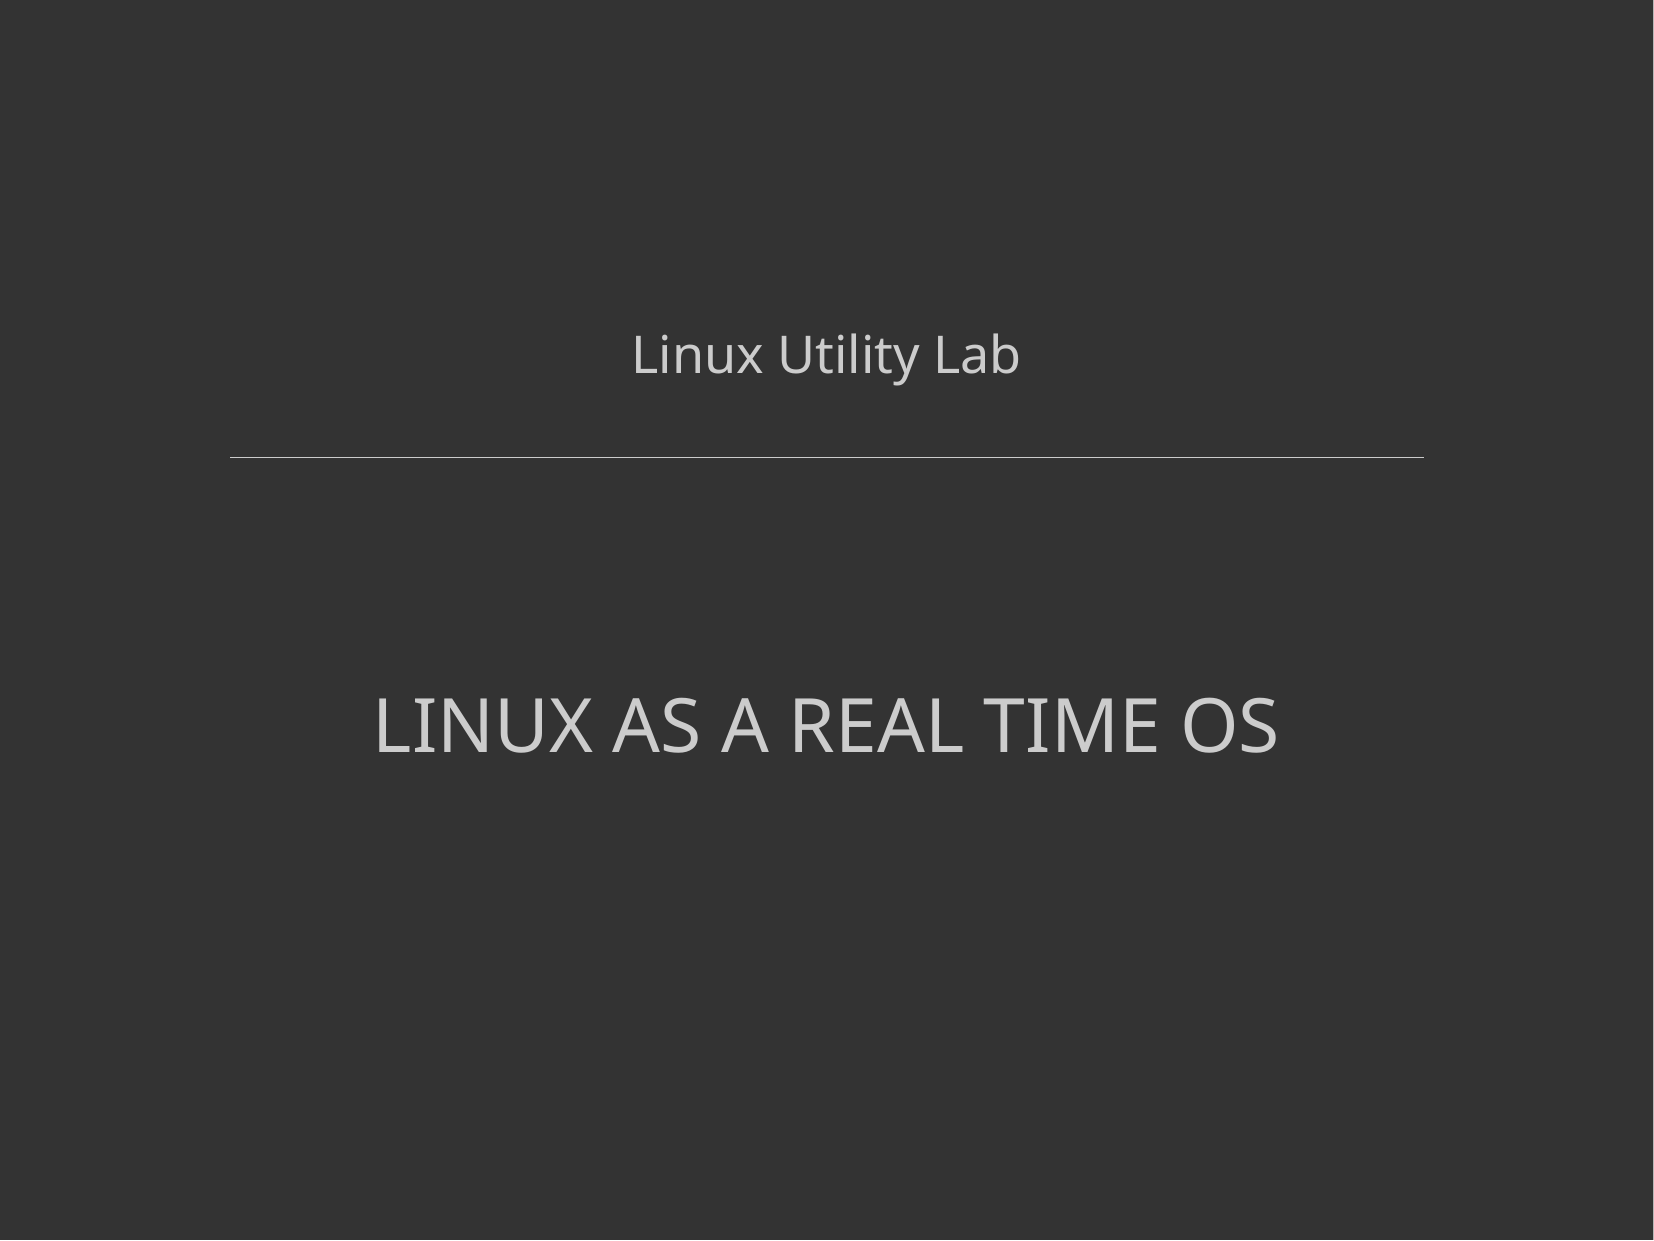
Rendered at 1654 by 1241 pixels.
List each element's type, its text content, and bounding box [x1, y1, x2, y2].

subtitle LINUX AS A REAL TIME OS [82, 496, 1571, 951]
title Linux Utility Lab [82, 250, 1571, 458]
